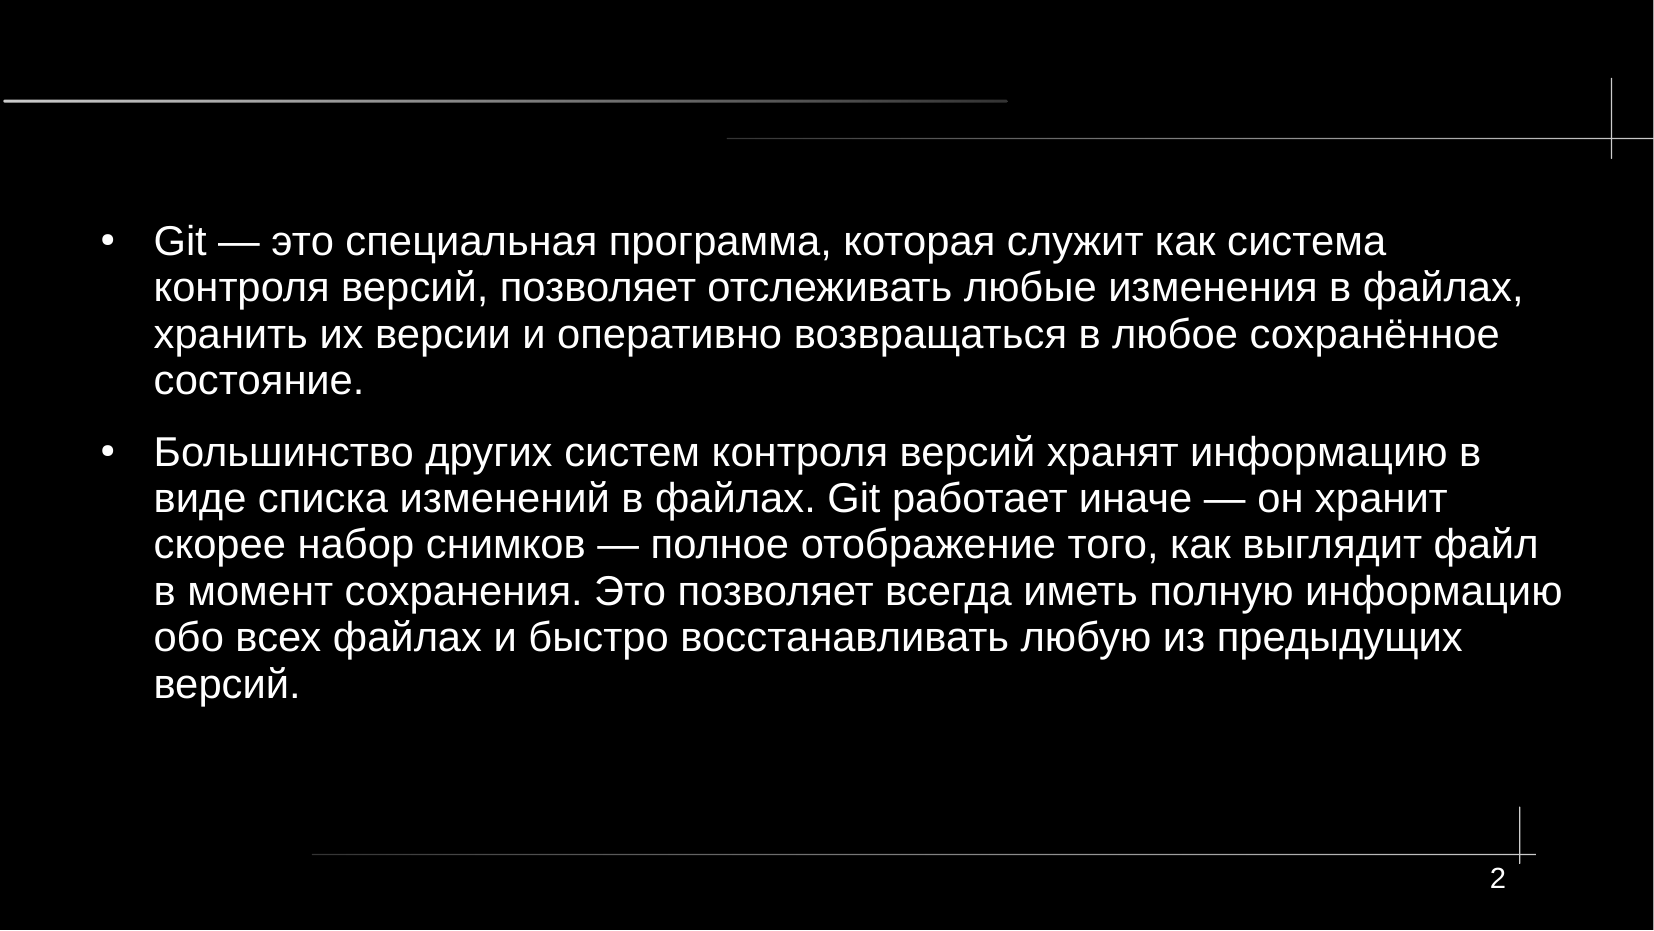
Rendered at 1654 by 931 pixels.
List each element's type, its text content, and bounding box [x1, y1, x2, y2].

list Git — это специальная программа, которая служит как система контроля версий, позволяет отслеживать любые изменения в файлах, хранить их версии и оперативно возвращаться в любое сохранённое состояние. Большинство других систем контроля версий хранят информацию в виде списка изменений в файлах. Git работает иначе — он хранит скорее набор снимков — полное отображение того, как выглядит файл в момент сохранения. Это позволяет всегда иметь полную информацию обо всех файлах и быстро восстанавливать любую из предыдущих версий. [82, 217, 1571, 758]
